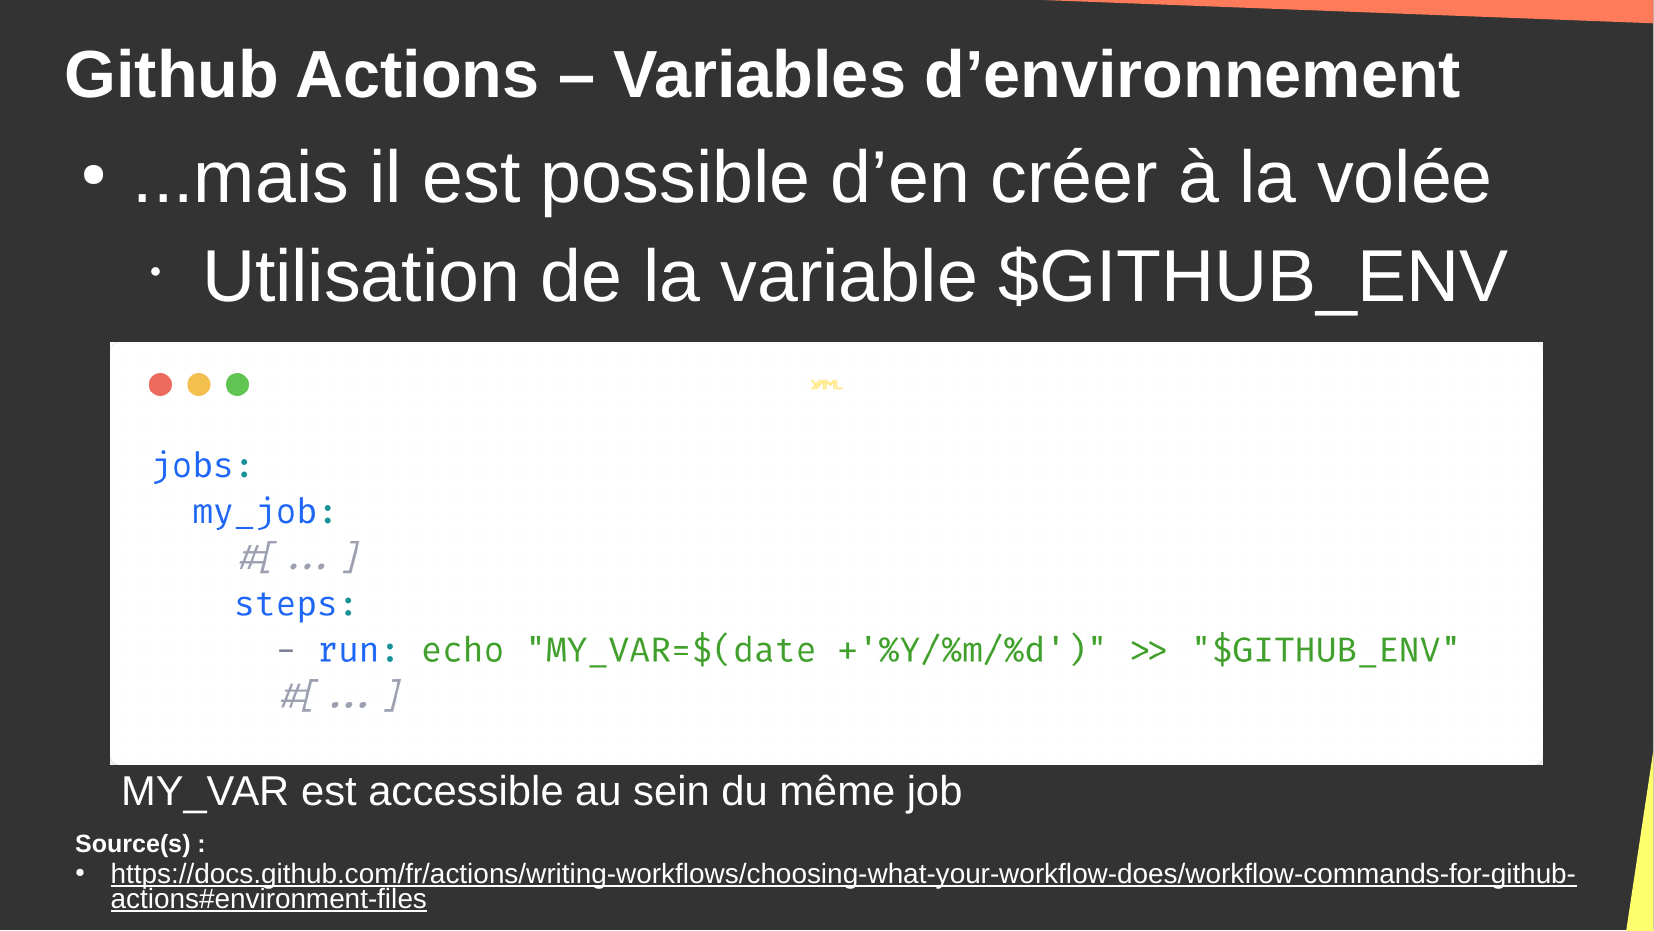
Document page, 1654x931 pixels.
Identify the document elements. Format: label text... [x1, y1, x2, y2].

text_box MY_VAR est accessible au sein du même job [106, 760, 1241, 833]
text_box [1626, 746, 1654, 931]
text_box [1042, 0, 1654, 24]
title Github Actions – Variables d’environnement [64, 37, 1471, 113]
picture [110, 342, 1543, 765]
text_box Source(s) : https://docs.github.com/fr/actions/writing-workflows/choosing-what-your-workflow-does/workflow-commands-for-github-actions#environment-files [60, 822, 1607, 897]
list ...mais il est possible d’en créer à la volée Utilisation de la variable $GITHUB_ENV [63, 135, 1542, 319]
